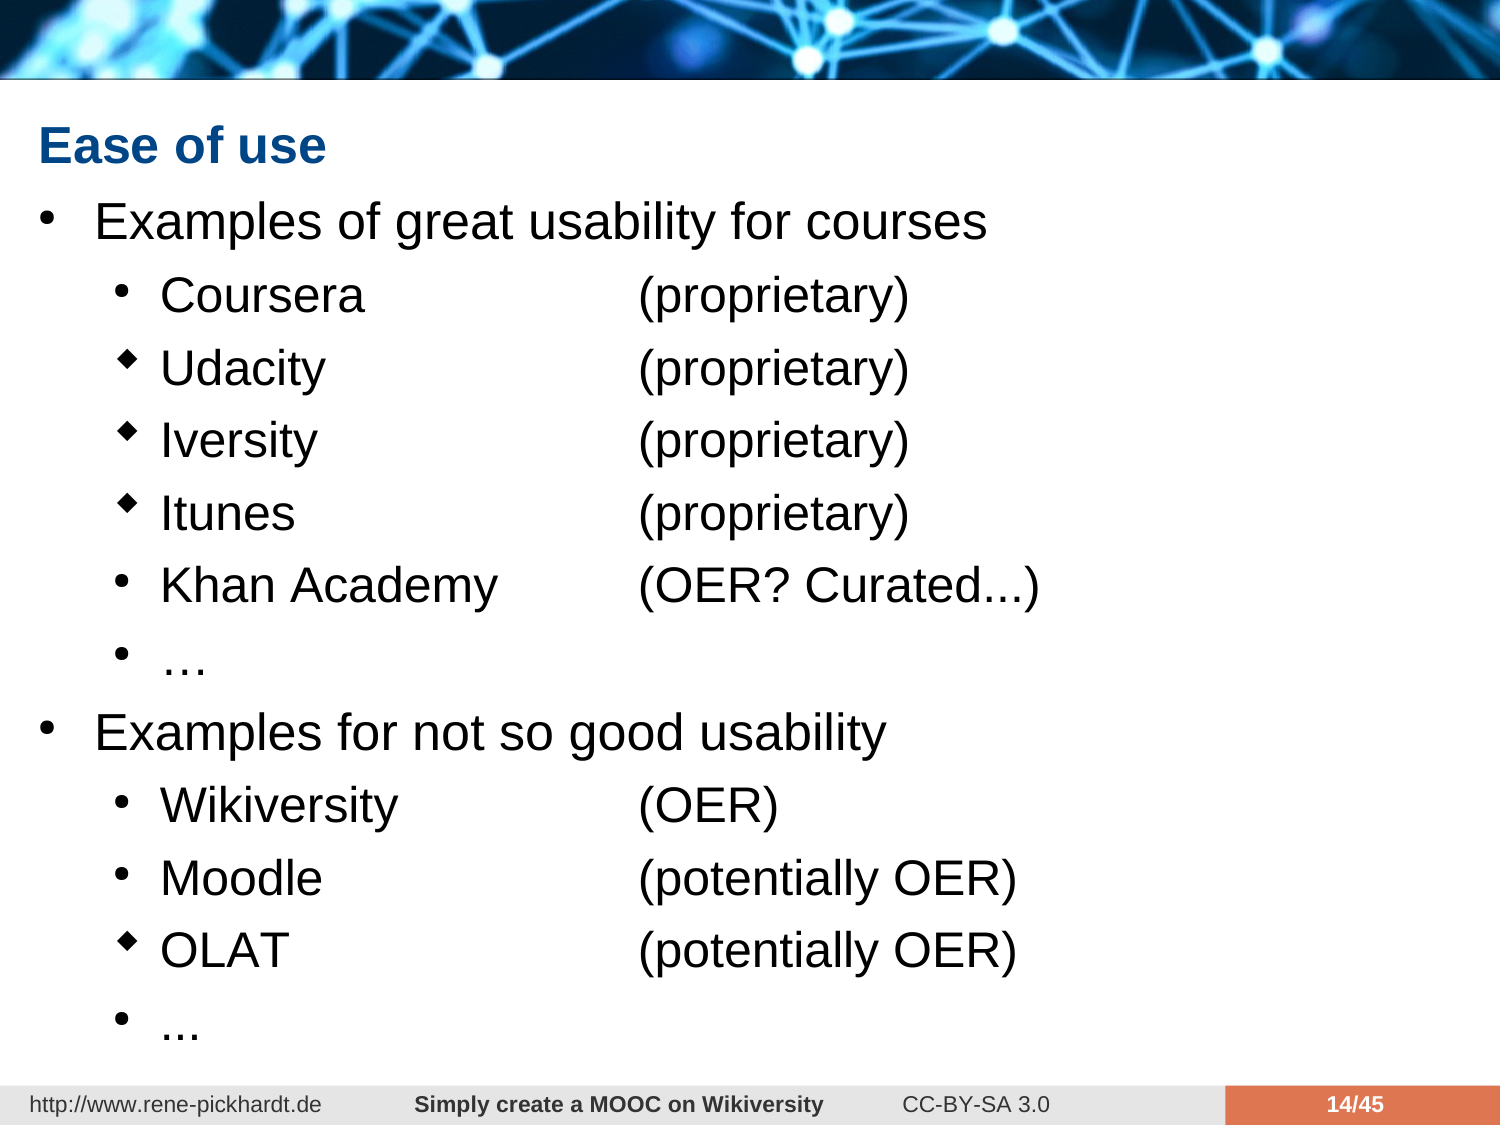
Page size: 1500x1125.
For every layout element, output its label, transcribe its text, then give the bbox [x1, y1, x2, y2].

picture [0, 0, 1500, 80]
list Examples of great usability for courses Coursera (proprietary) Udacity (proprietary) Iversity (proprietary) Itunes (proprietary) Khan Academy (OER? Curated...) … Examples for not so good usability Wikiversity (OER) Moodle (potentially OER) OLAT (potentially OER) ... [23, 180, 1483, 1078]
title Ease of use [23, 112, 1500, 187]
